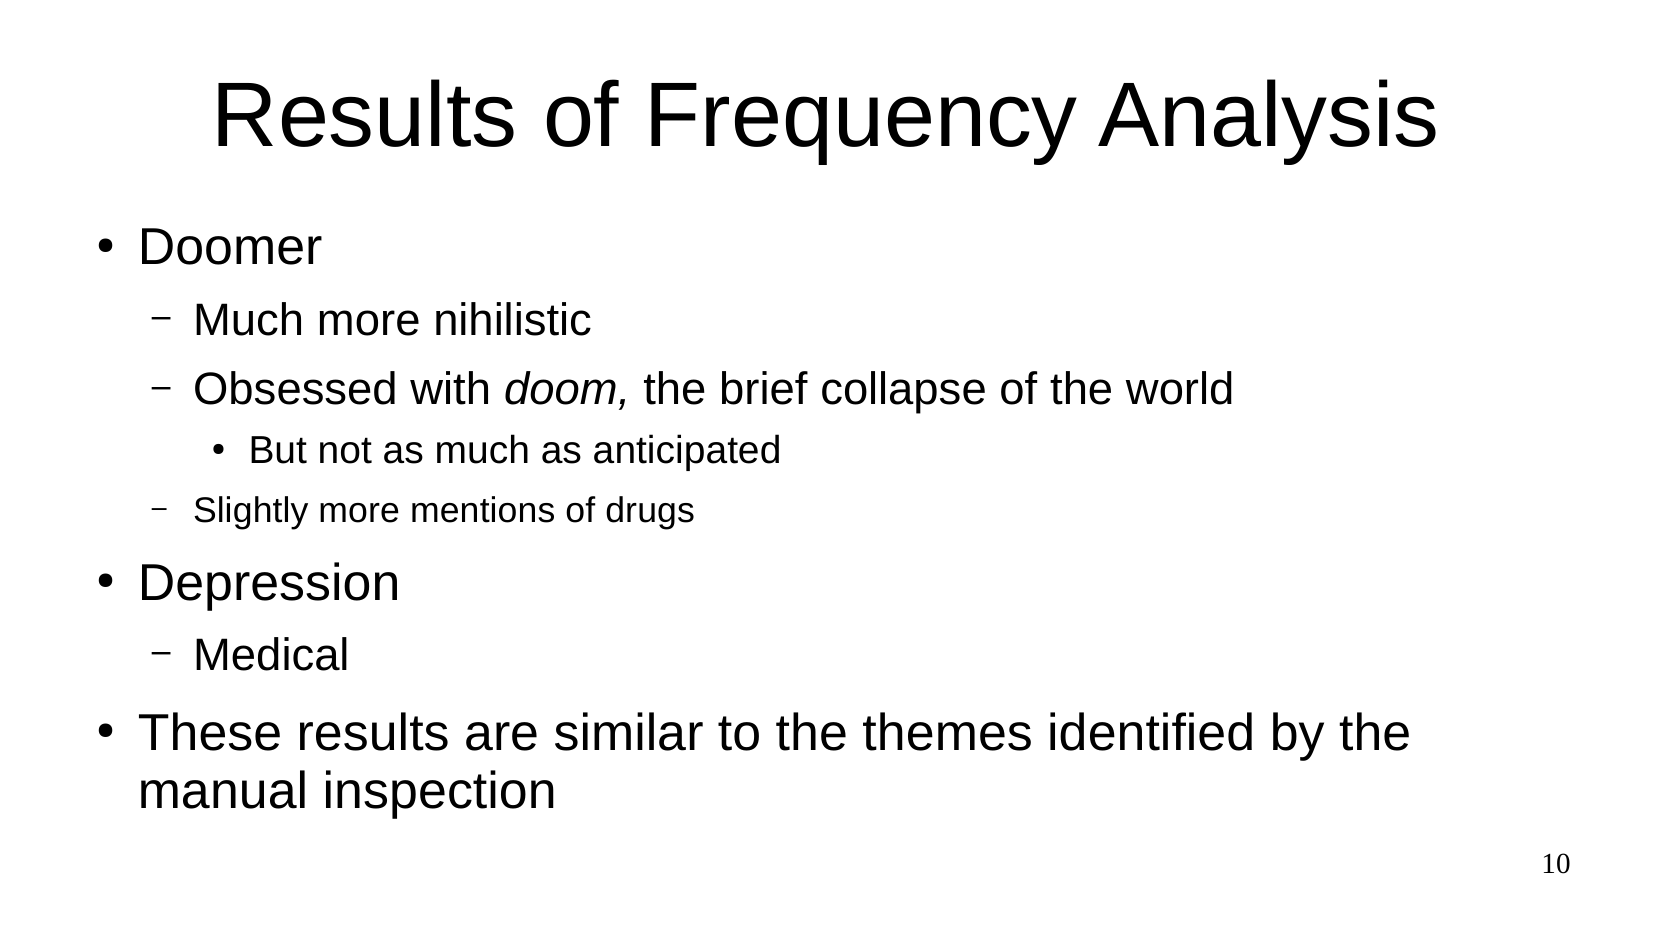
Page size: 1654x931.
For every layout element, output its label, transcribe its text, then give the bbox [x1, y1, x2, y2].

title Results of Frequency Analysis [82, 37, 1571, 193]
list Doomer Much more nihilistic Obsessed with doom, the brief collapse of the world But not as much as anticipated Slightly more mentions of drugs Depression Medical These results are similar to the themes identified by the manual inspection [82, 217, 1571, 823]
